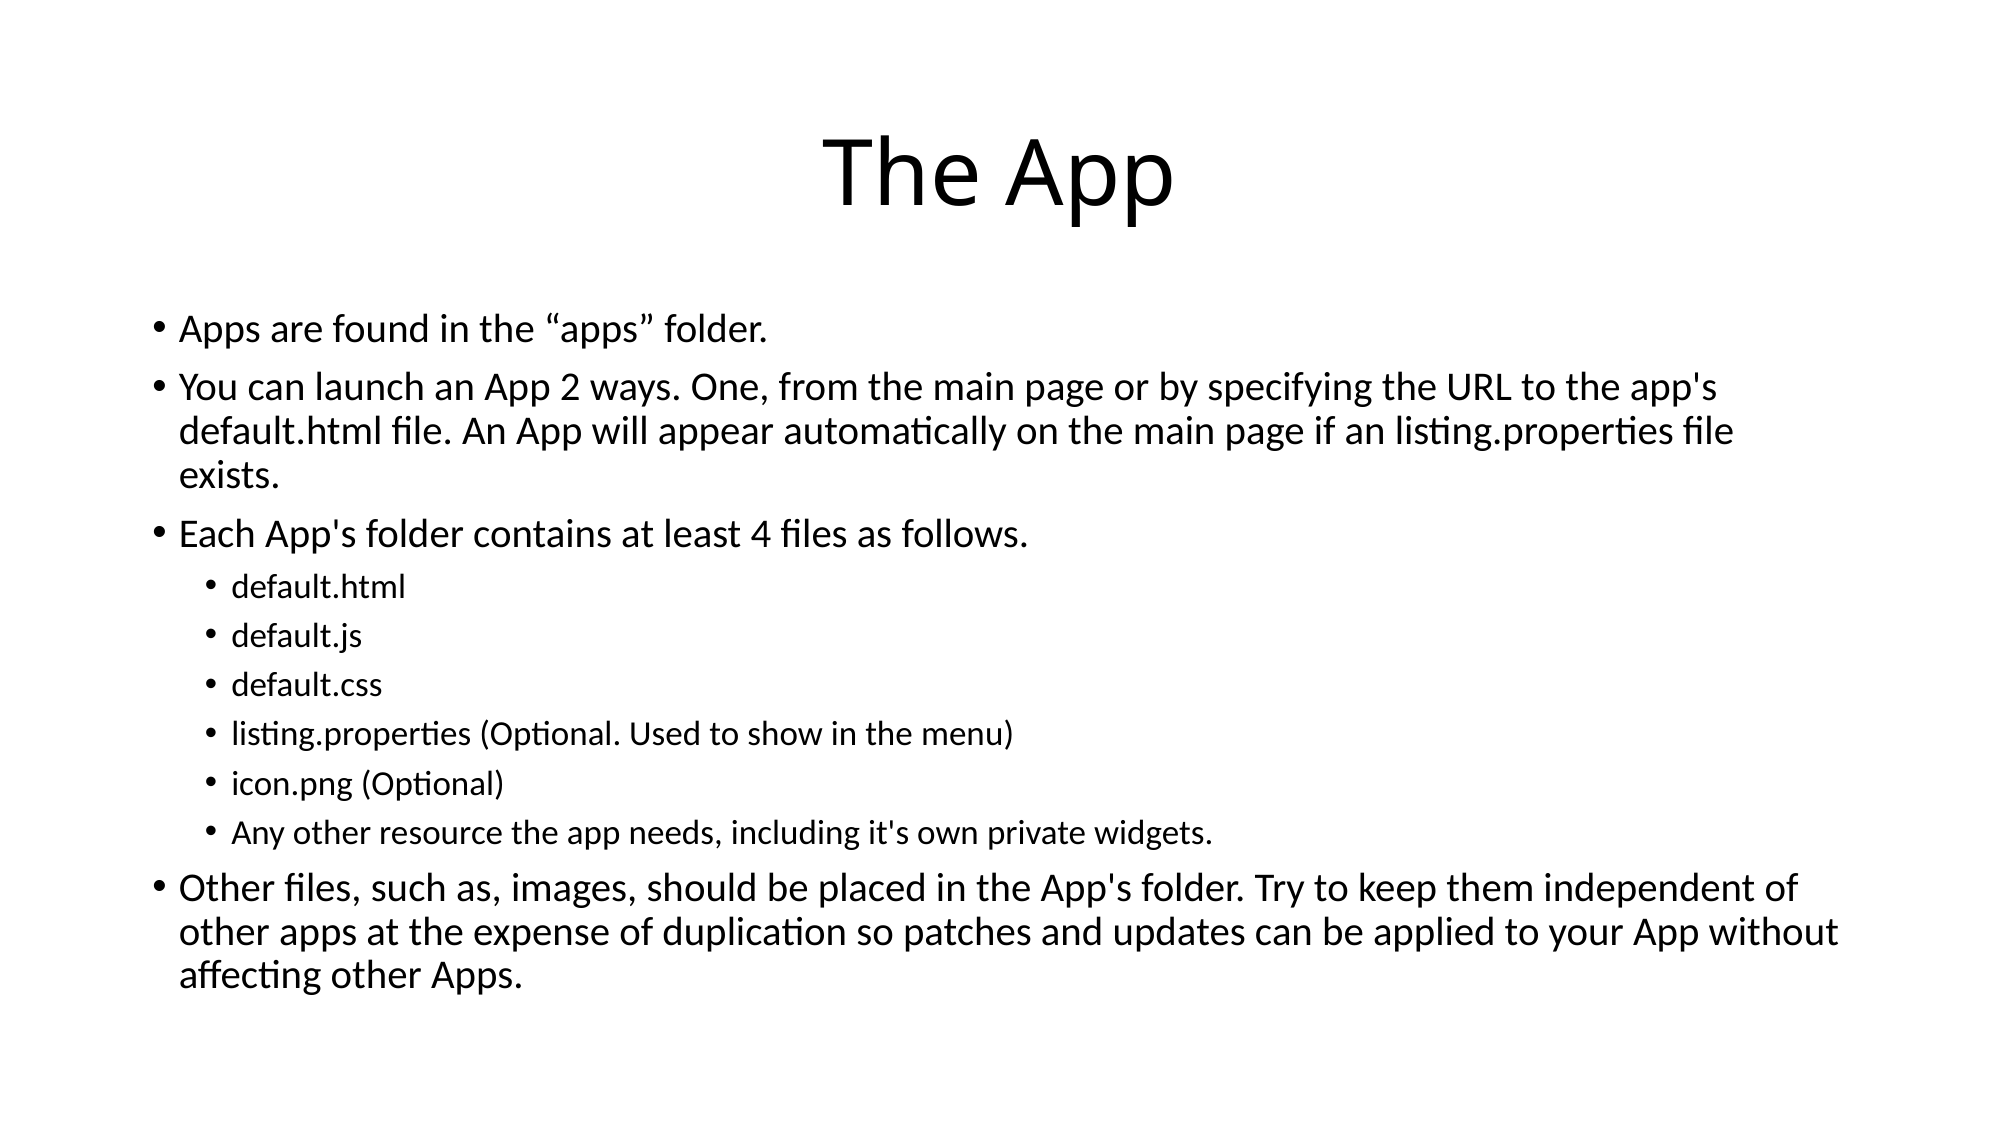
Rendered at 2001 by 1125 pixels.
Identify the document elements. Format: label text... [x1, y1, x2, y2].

title The App [137, 59, 1863, 278]
list Apps are found in the “apps” folder. You can launch an App 2 ways. One, from the main page or by specifying the URL to the app's default.html file. An App will appear automatically on the main page if an listing.properties file exists. Each App's folder contains at least 4 files as follows. default.html default.js default.css listing.properties (Optional. Used to show in the menu) icon.png (Optional) Any other resource the app needs, including it's own private widgets. Other files, such as, images, should be placed in the App's folder. Try to keep them independent of other apps at the expense of duplication so patches and updates can be applied to your App without affecting other Apps. [137, 299, 1863, 1014]
